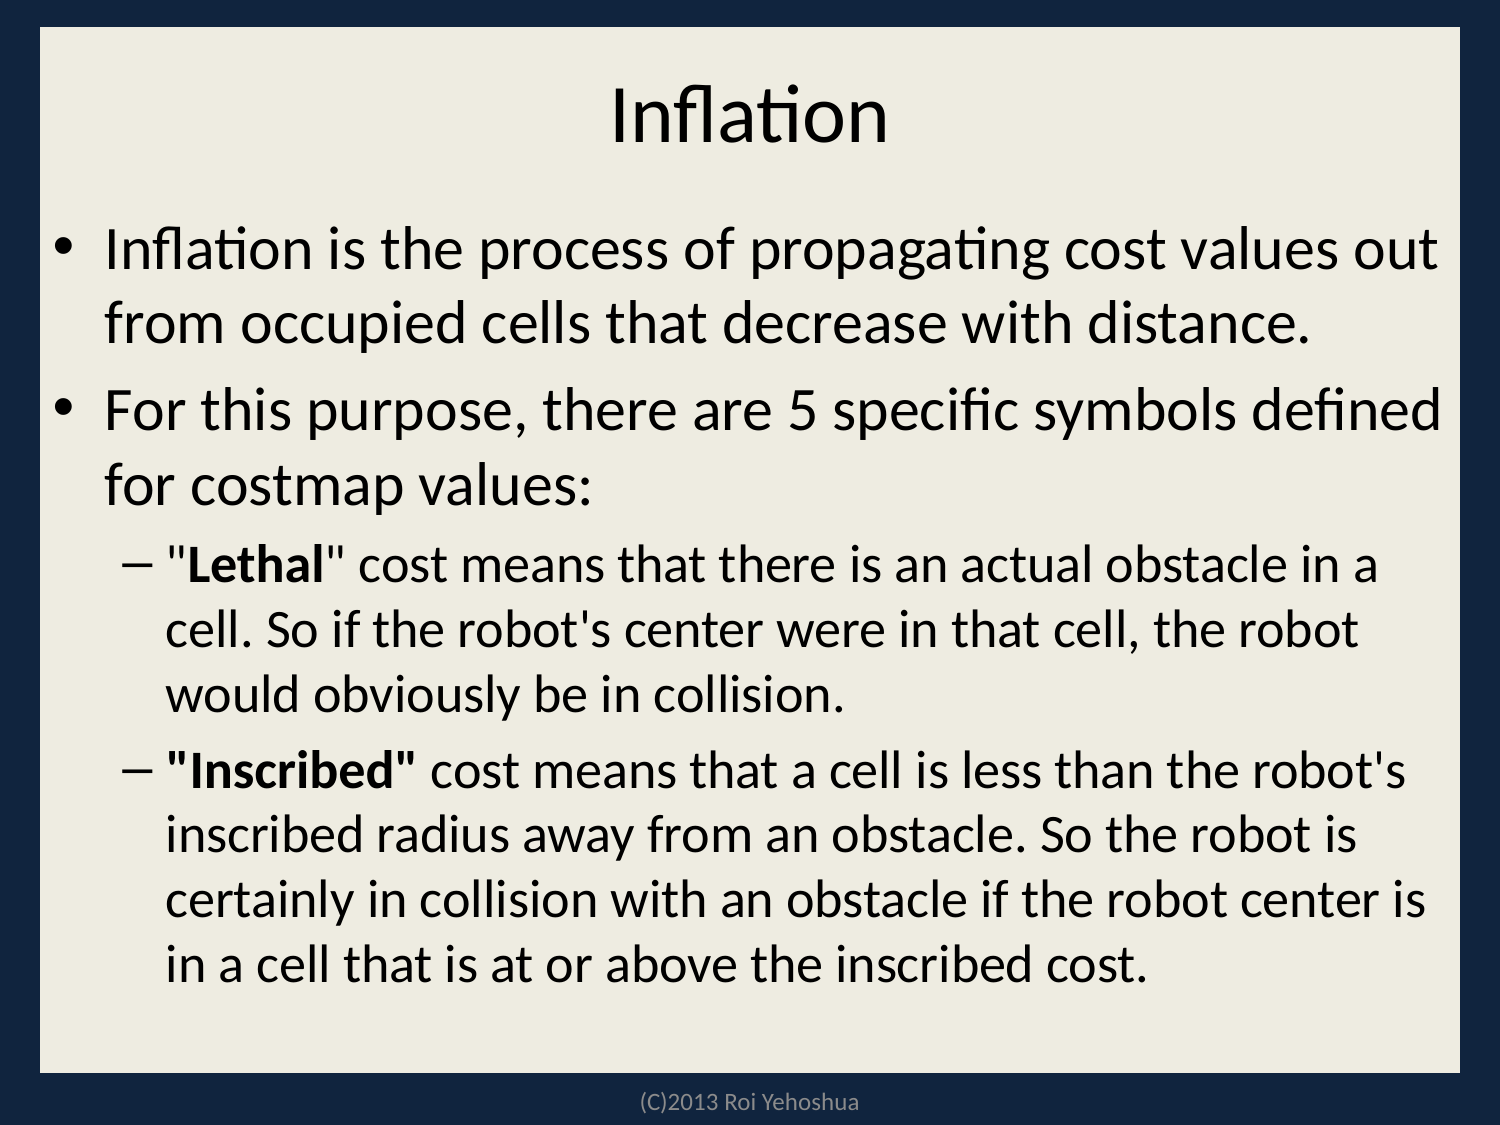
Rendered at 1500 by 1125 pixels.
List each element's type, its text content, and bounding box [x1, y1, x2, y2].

list Inflation is the process of propagating cost values out from occupied cells that decrease with distance. For this purpose, there are 5 specific symbols defined for costmap values: "Lethal" cost means that there is an actual obstacle in a cell. So if the robot's center were in that cell, the robot would obviously be in collision. "Inscribed" cost means that a cell is less than the robot's inscribed radius away from an obstacle. So the robot is certainly in collision with an obstacle if the robot center is in a cell that is at or above the inscribed cost. [37, 200, 1463, 1080]
title Inflation [37, 31, 1463, 188]
footer (C)2013 Roi Yehoshua [512, 1074, 988, 1125]
